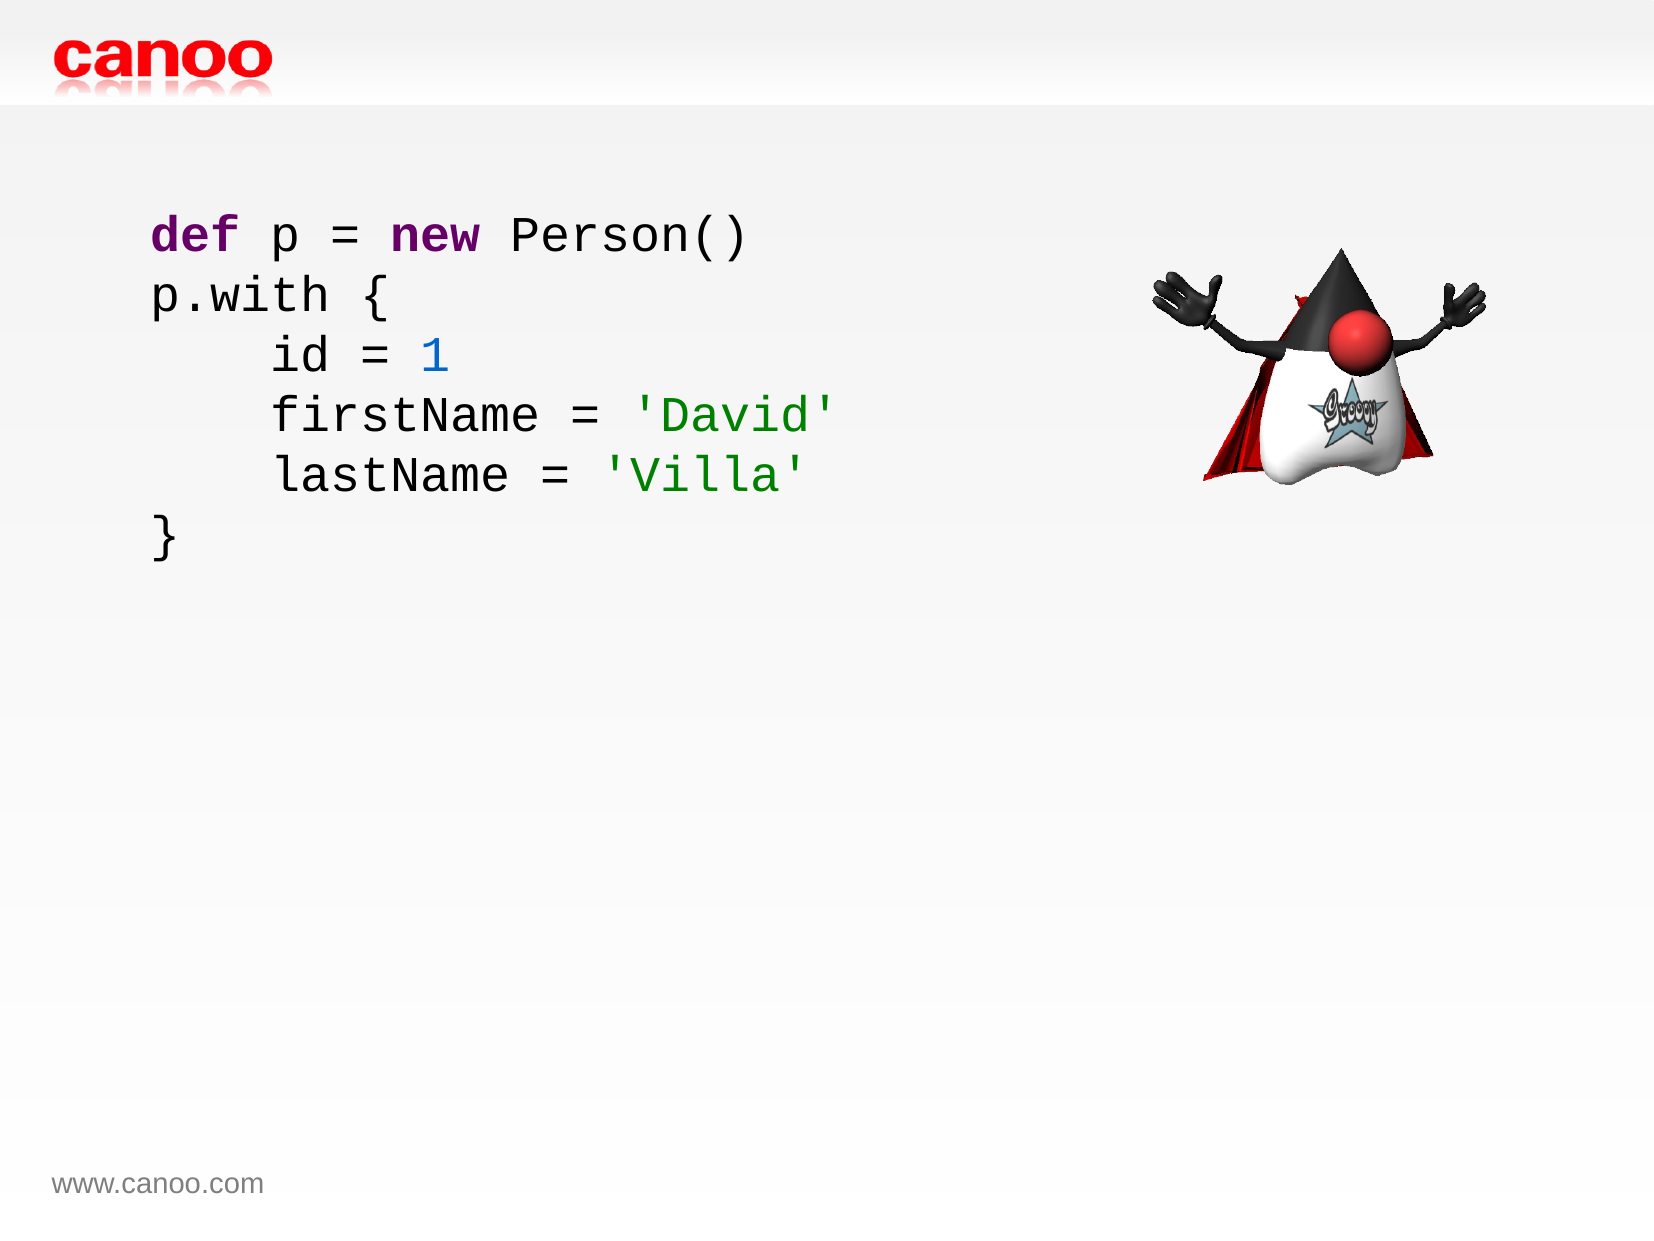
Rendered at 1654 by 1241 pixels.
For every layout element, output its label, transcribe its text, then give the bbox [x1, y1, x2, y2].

picture [1125, 224, 1526, 526]
picture [51, 37, 273, 119]
subtitle def p = new Person() p.with { id = 1 firstName = 'David' lastName = 'Villa' } [150, 146, 1613, 1101]
